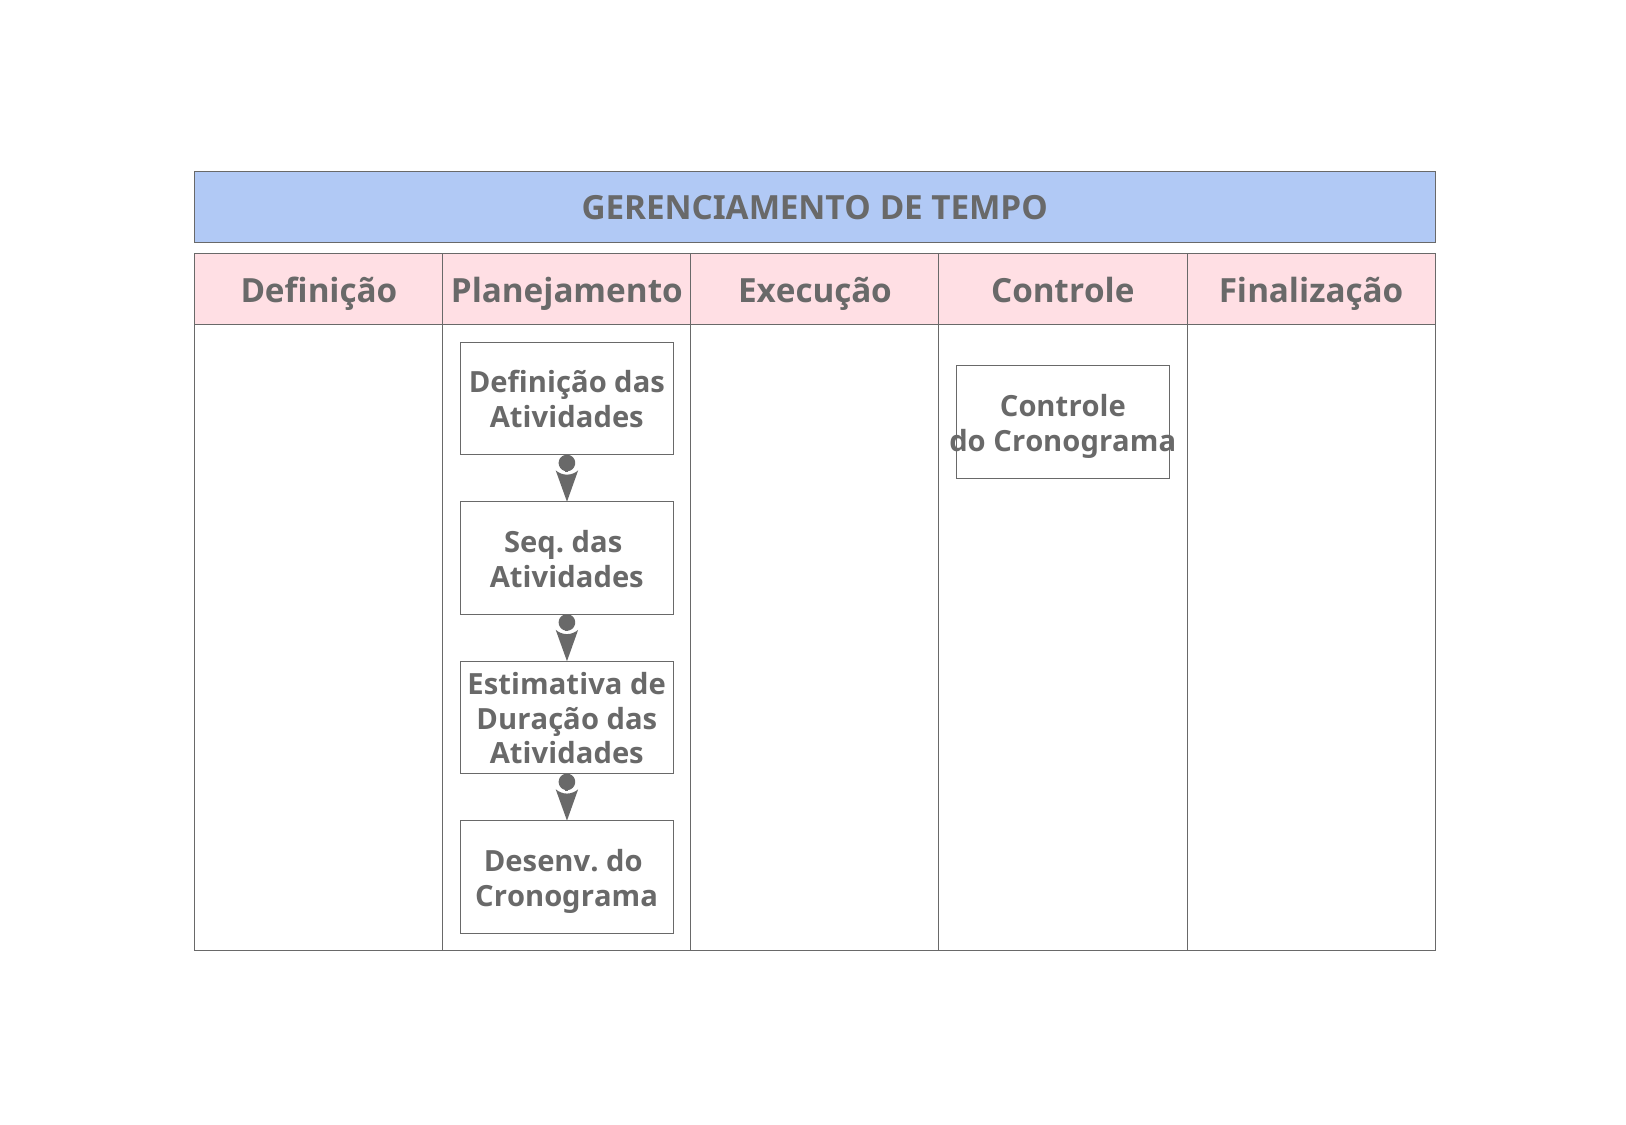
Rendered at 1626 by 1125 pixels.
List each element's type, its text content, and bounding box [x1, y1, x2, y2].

text_box Execução [690, 253, 938, 325]
text_box Planejamento [442, 253, 690, 325]
text_box [194, 325, 1436, 951]
text_box Controle do Cronograma [956, 365, 1170, 479]
text_box Estimativa de Duração das Atividades [460, 661, 674, 774]
text_box GERENCIAMENTO DE TEMPO [194, 171, 1436, 243]
text_box Finalização [1187, 253, 1436, 325]
text_box Definição das Atividades [460, 342, 674, 455]
text_box Desenv. do Cronograma [460, 820, 674, 934]
text_box Seq. das Atividades [460, 501, 674, 615]
text_box Controle [938, 253, 1187, 325]
text_box Definição [194, 253, 442, 325]
